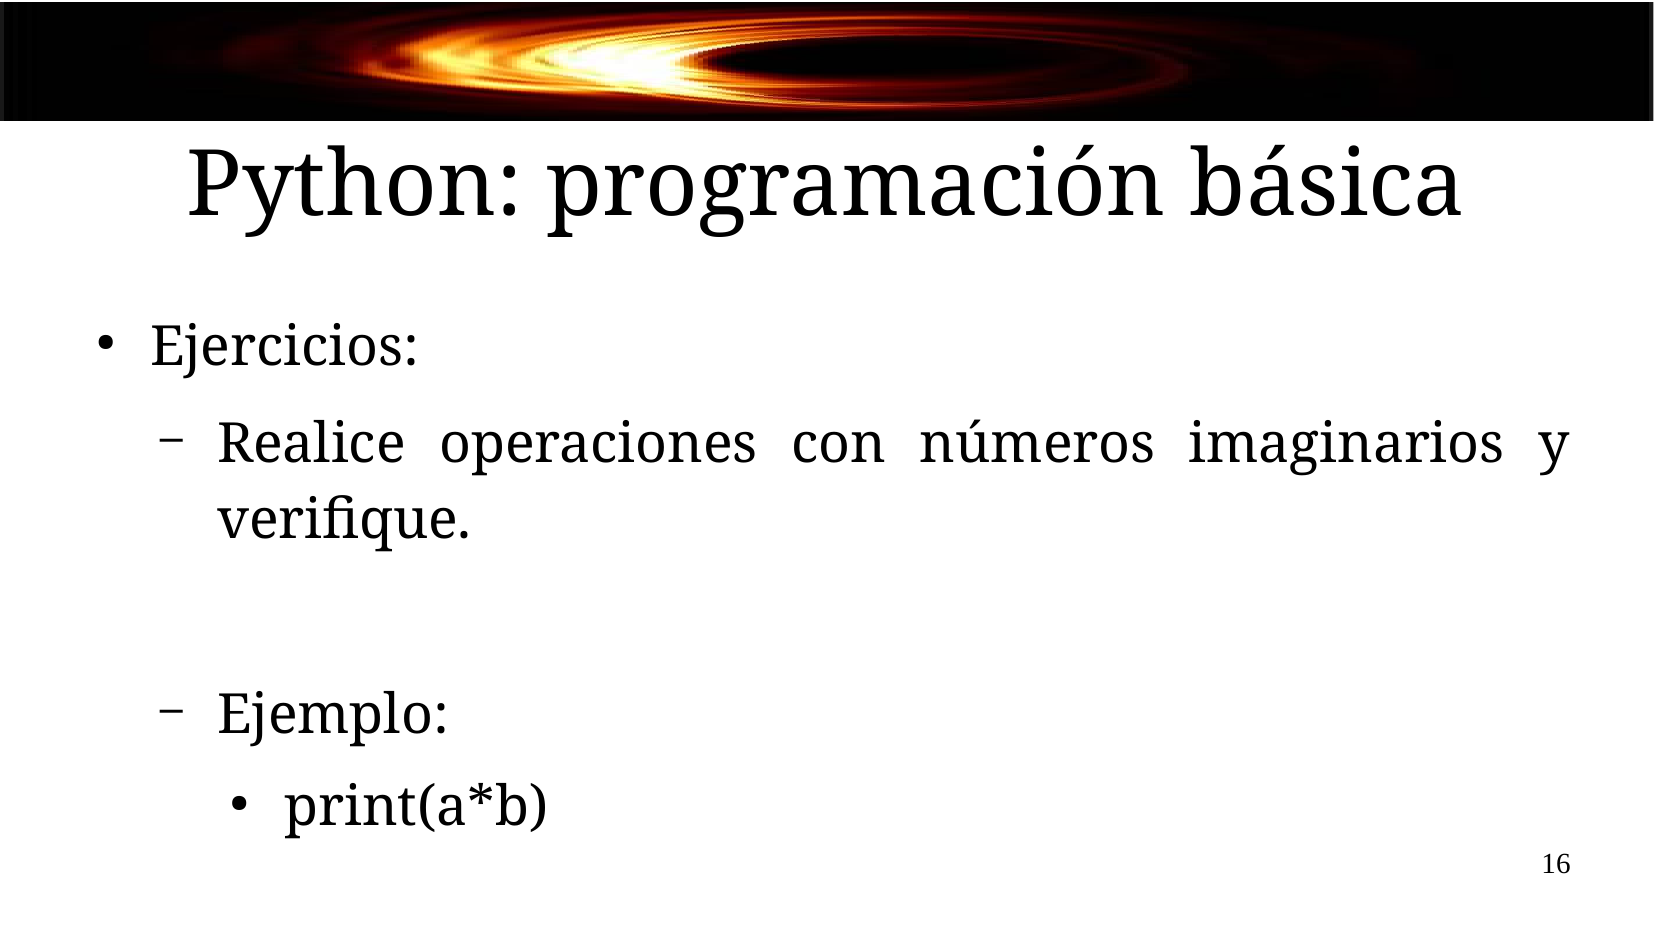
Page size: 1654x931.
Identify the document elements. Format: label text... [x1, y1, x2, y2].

title Python: programación básica [82, 121, 1571, 258]
list Ejercicios: Realice operaciones con números imaginarios y verifique. Ejemplo: print(a*b) [82, 306, 1571, 846]
picture [0, 2, 1654, 121]
